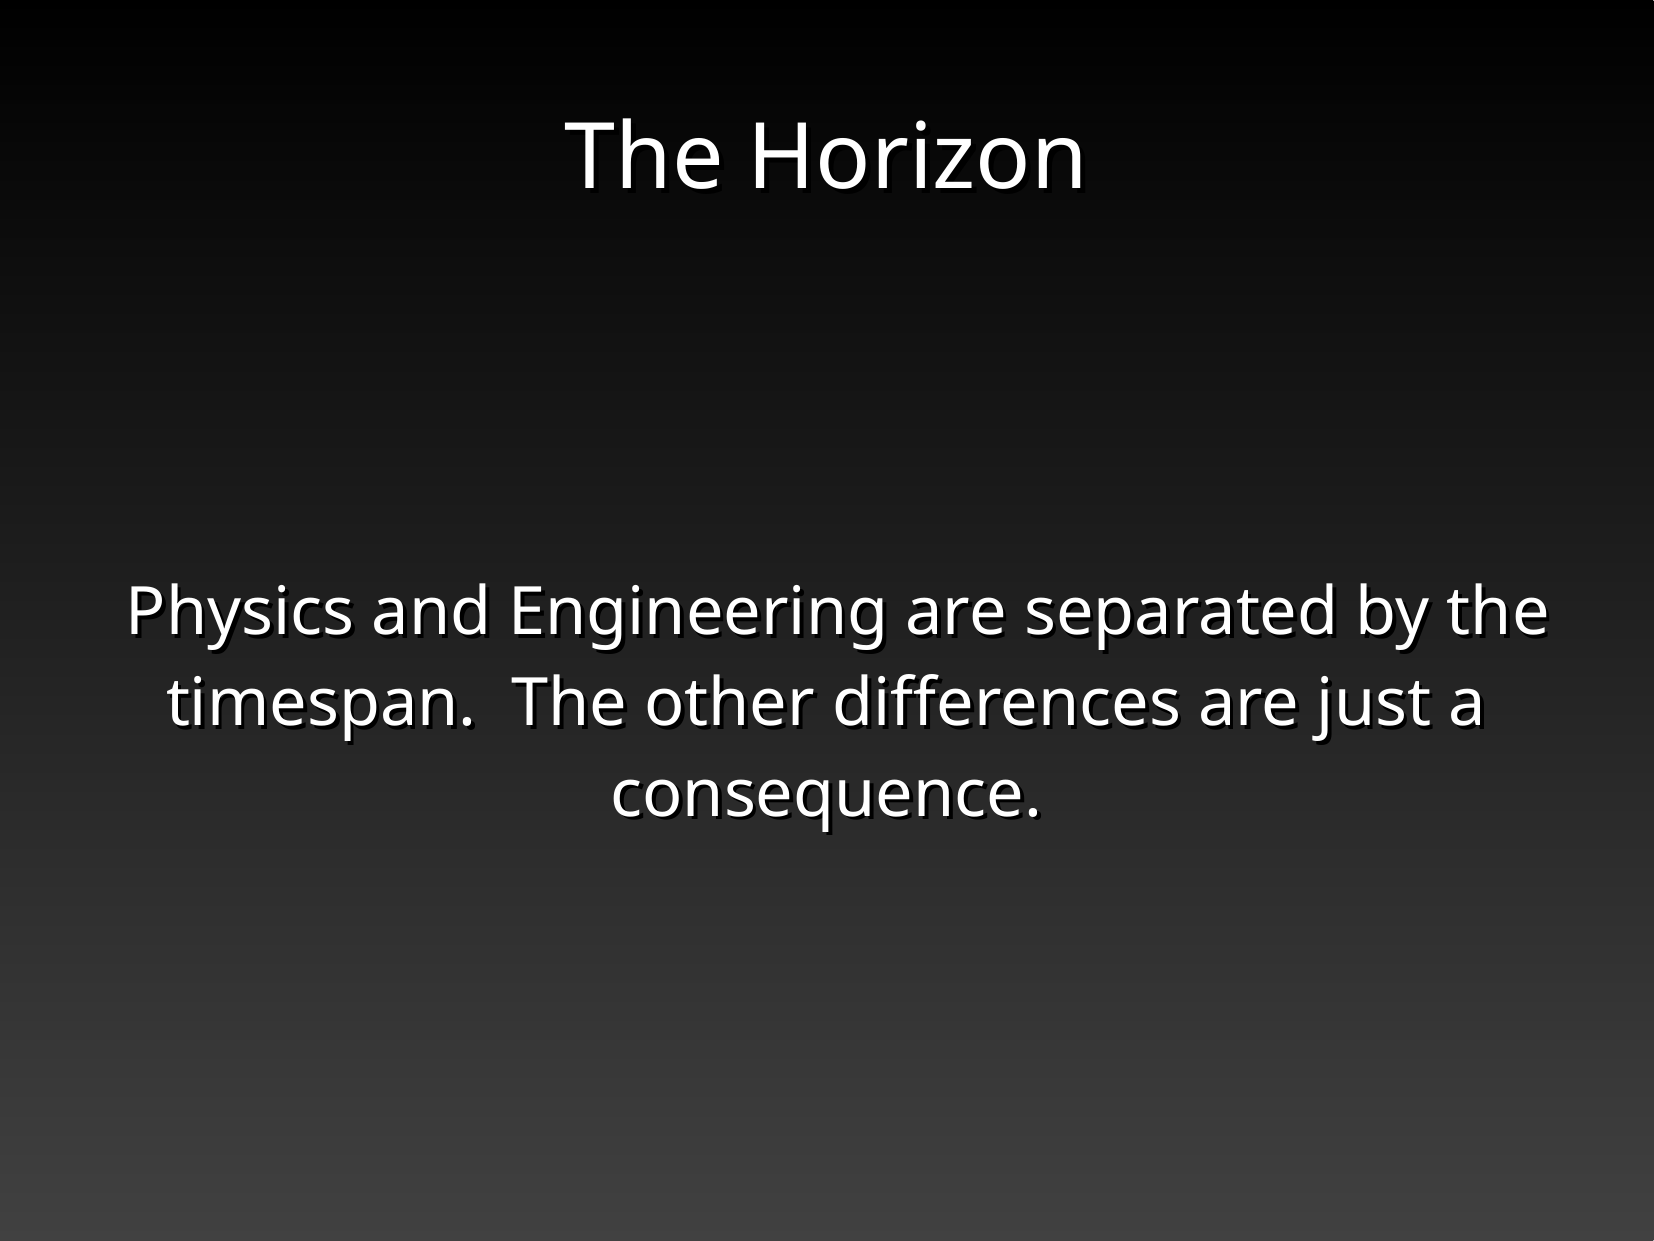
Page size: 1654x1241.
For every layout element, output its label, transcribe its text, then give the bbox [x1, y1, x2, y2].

subtitle Physics and Engineering are separated by the timespan. The other differences are just a consequence. [82, 290, 1571, 1109]
title The Horizon [82, 49, 1571, 257]
